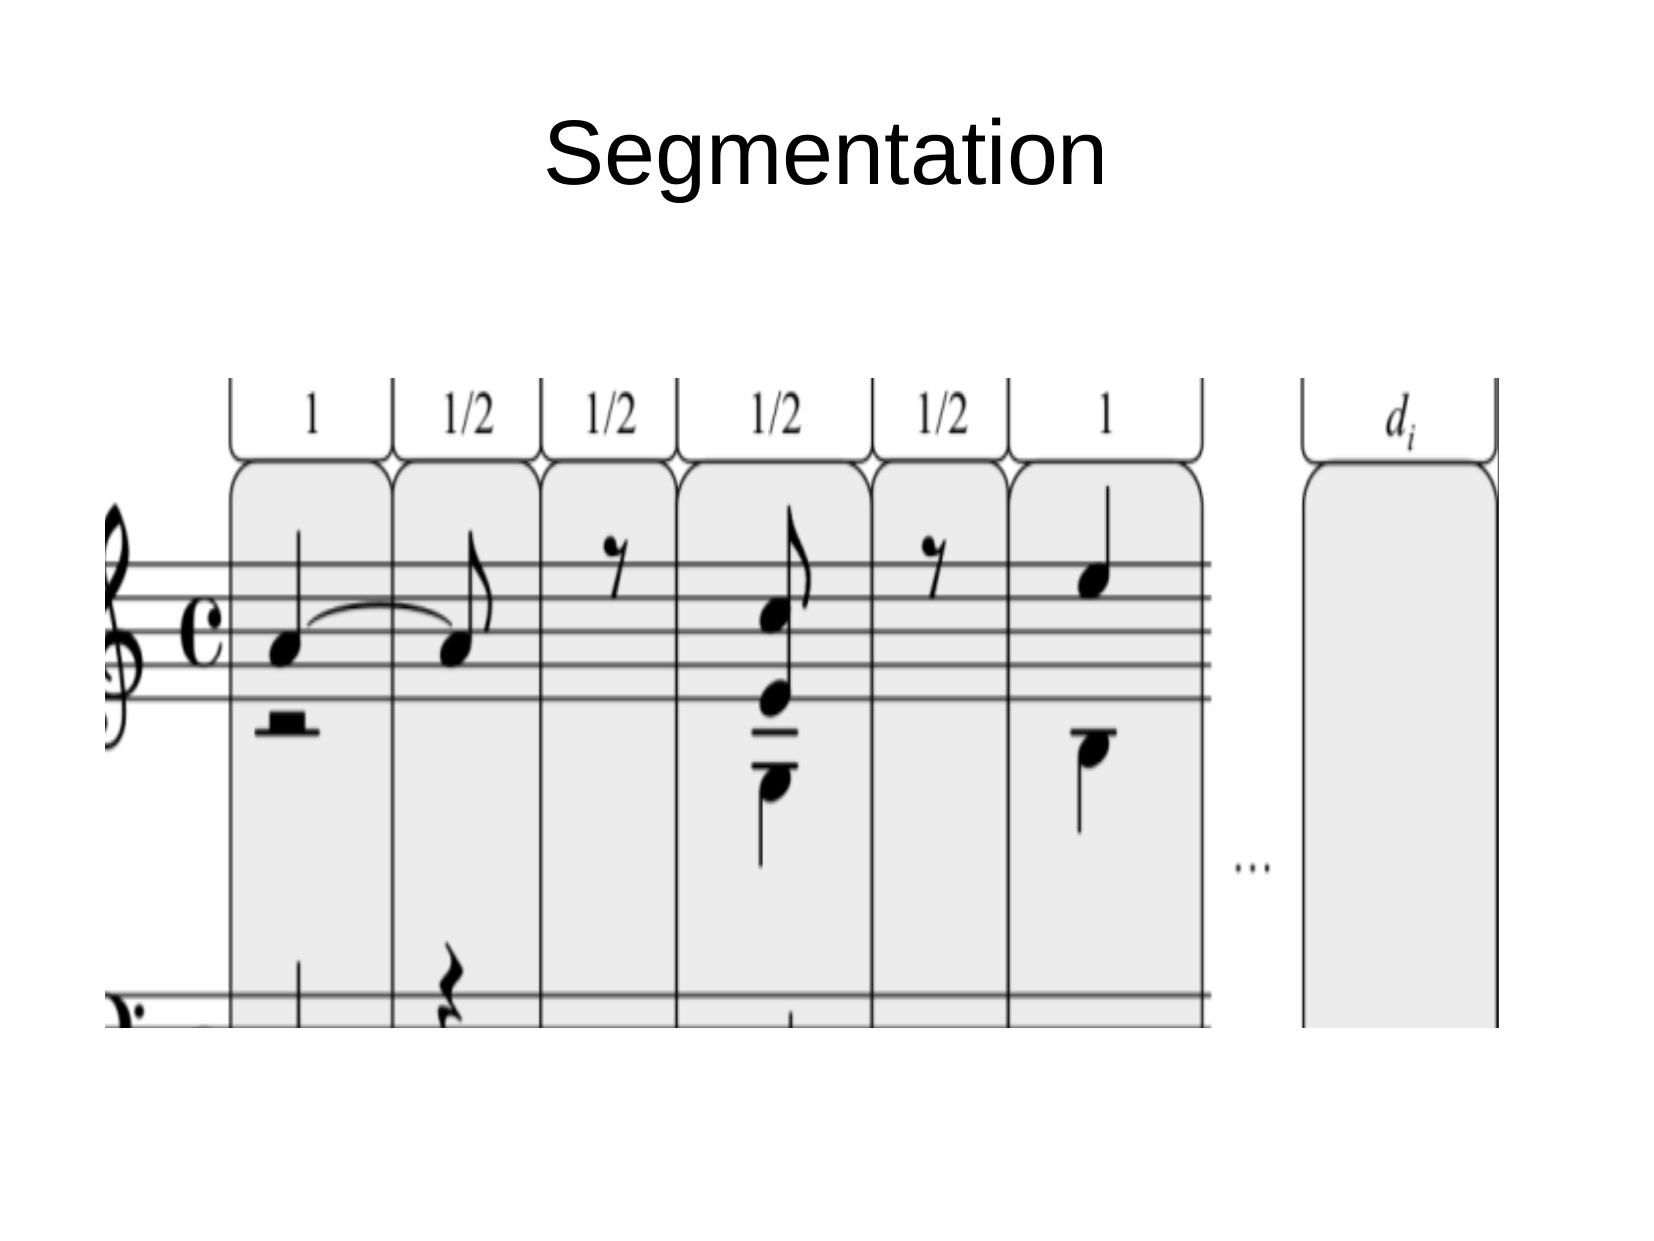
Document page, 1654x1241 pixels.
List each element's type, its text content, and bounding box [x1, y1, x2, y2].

title Segmentation [82, 49, 1571, 257]
picture [105, 378, 1548, 1028]
